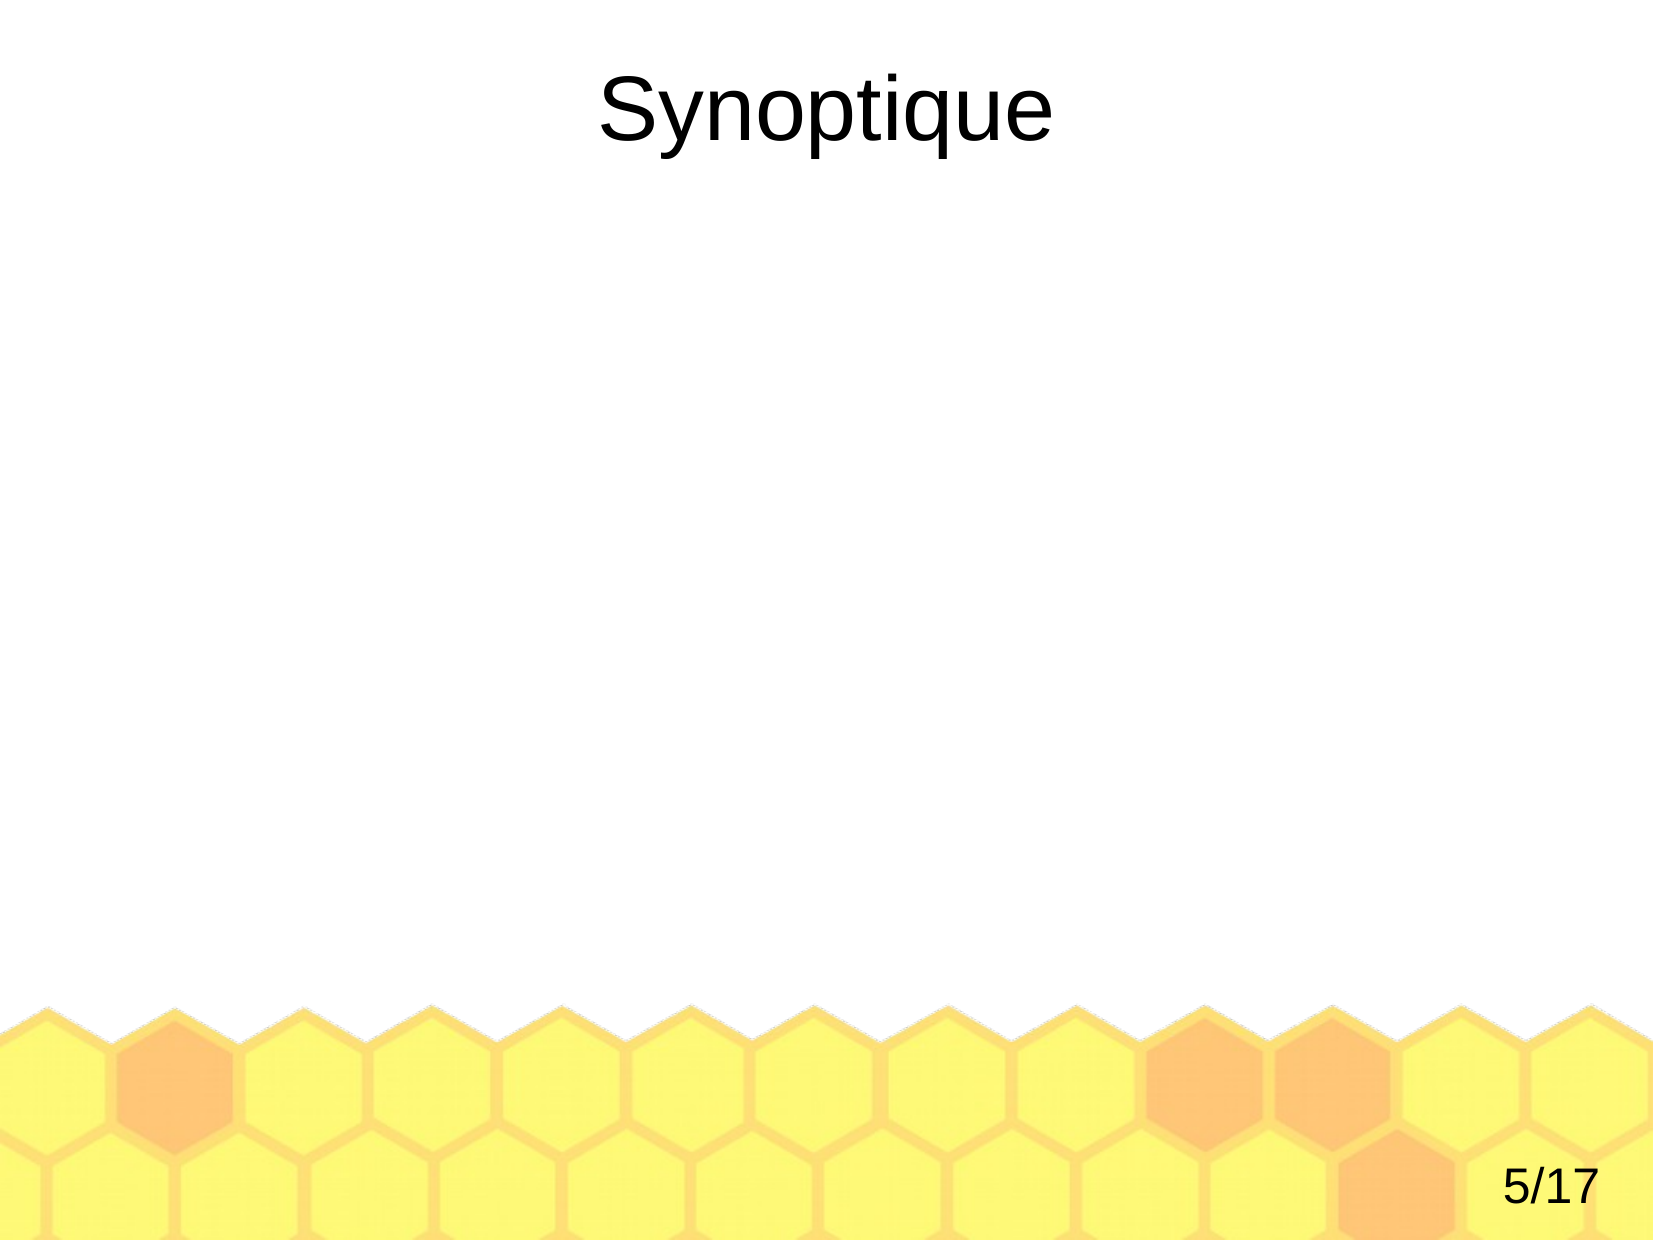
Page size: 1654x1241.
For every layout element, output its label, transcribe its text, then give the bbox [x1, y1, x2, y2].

text_box <numéro>/17 [1488, 1146, 1630, 1241]
text_box Synoptique [82, 0, 1571, 207]
picture [0, 1001, 1653, 1240]
